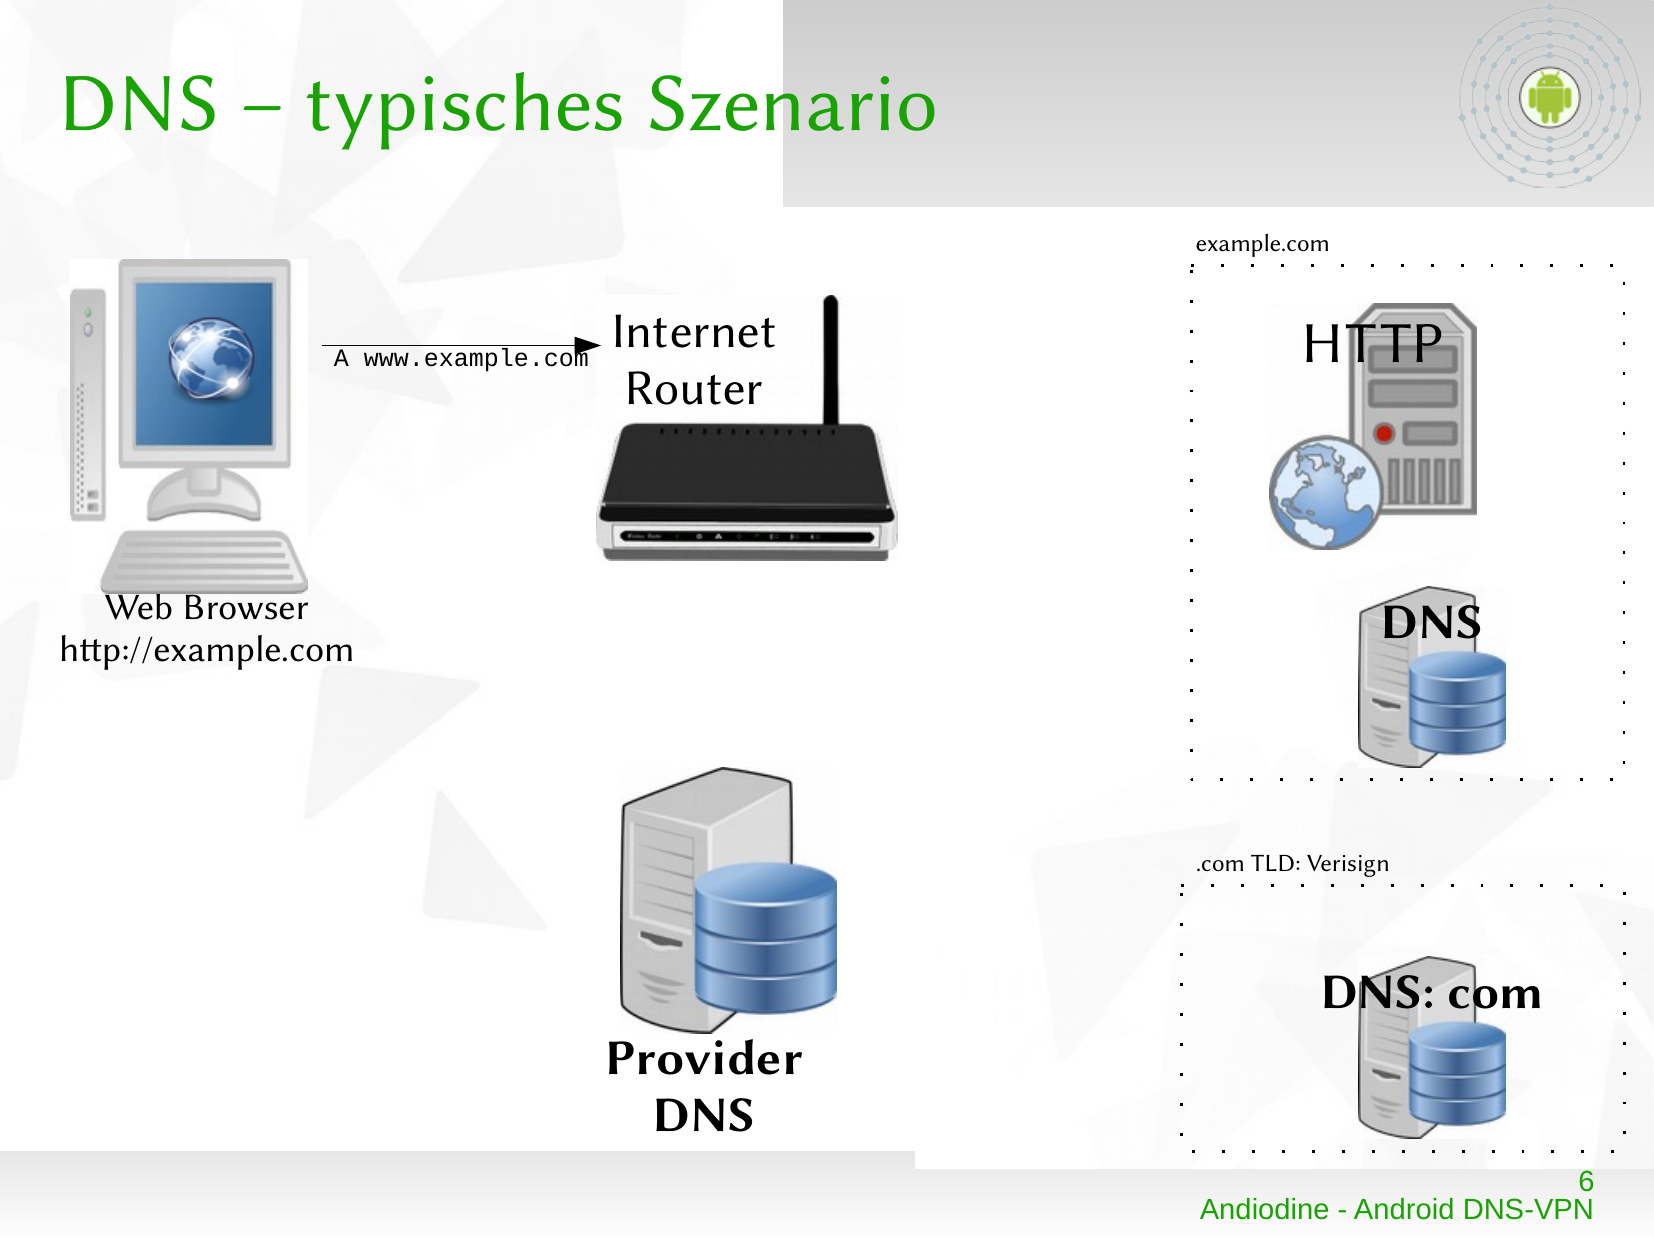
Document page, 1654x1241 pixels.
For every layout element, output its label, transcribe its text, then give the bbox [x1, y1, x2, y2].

text_box Web Browser http://example.com [0, 578, 414, 680]
picture [1458, 3, 1641, 188]
text_box example.com [1181, 222, 1565, 266]
title DNS – typisches Szenario [59, 29, 1595, 178]
text_box Provider DNS [590, 1022, 818, 1152]
text_box .com TLD: Verisign [1181, 842, 1565, 886]
picture [0, 0, 898, 1034]
picture [915, 303, 1654, 1169]
